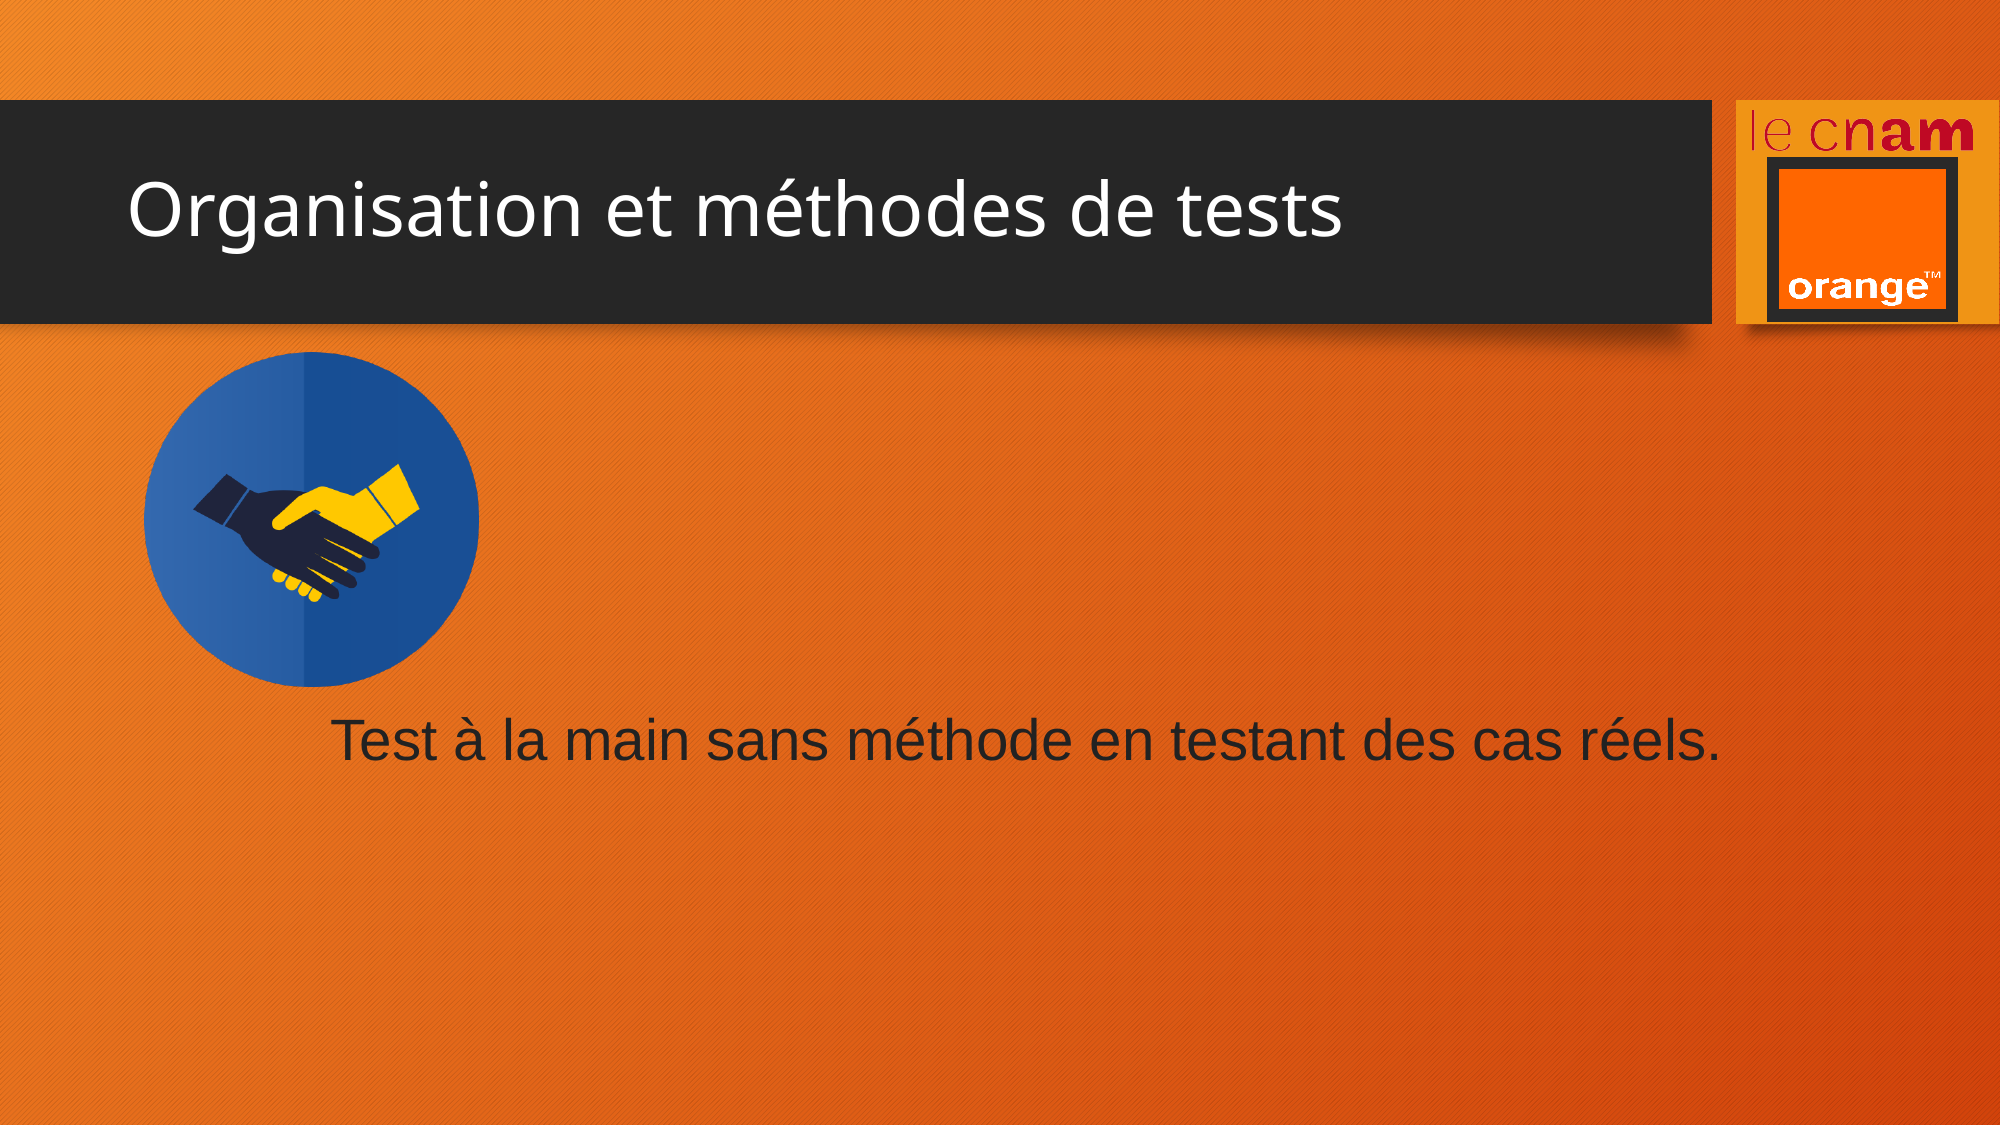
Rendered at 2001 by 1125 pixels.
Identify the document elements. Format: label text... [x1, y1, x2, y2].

picture [1779, 169, 1946, 310]
picture [1752, 110, 1973, 151]
title Organisation et méthodes de tests [111, 123, 1689, 301]
picture [144, 352, 479, 687]
text_box Test à la main sans méthode en testant des cas réels. [316, 695, 1740, 780]
